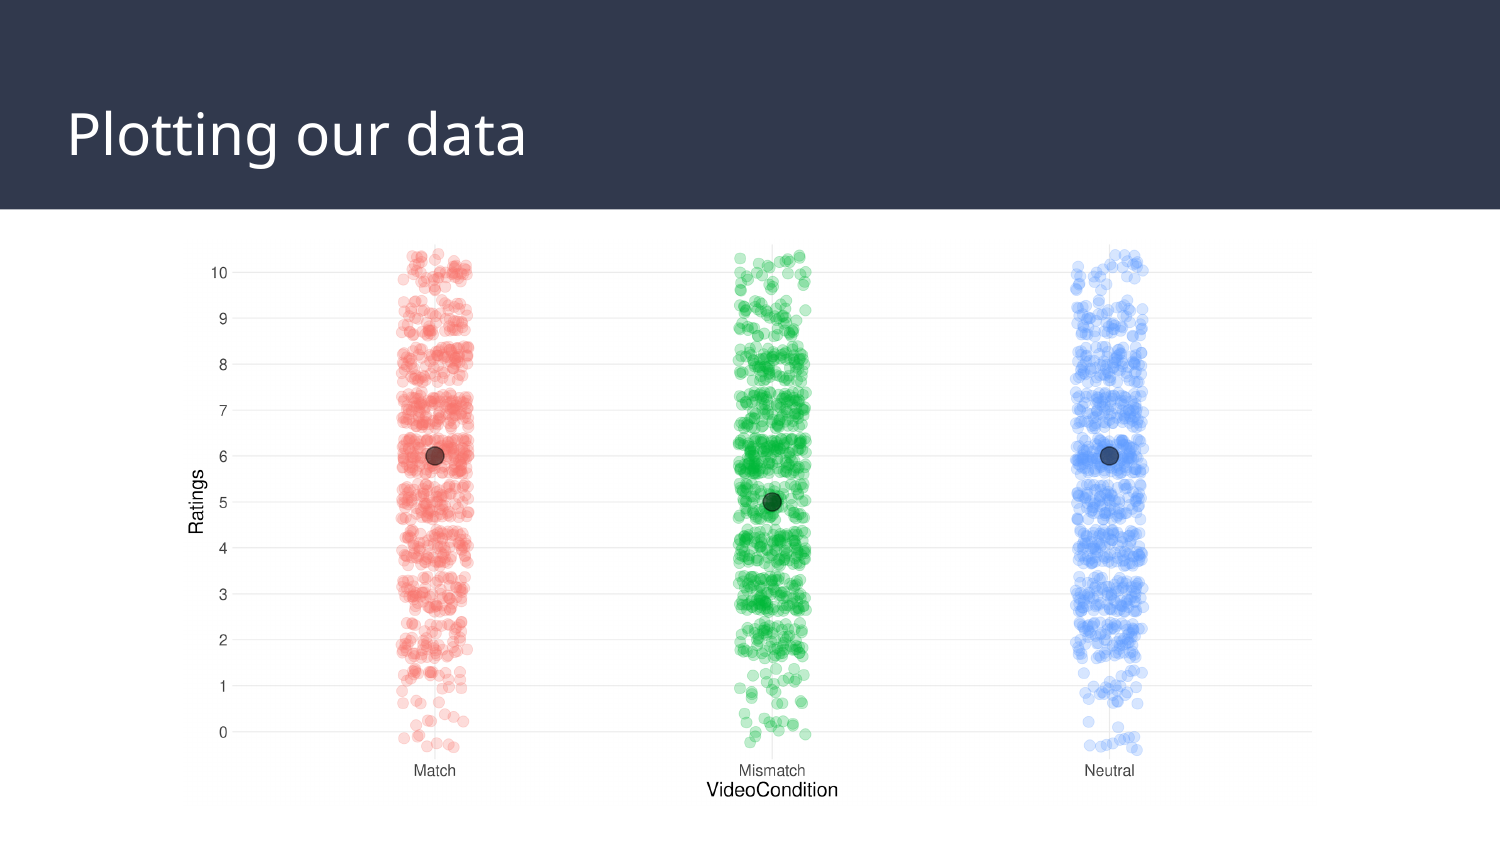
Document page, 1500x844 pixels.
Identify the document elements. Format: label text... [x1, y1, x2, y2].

title Plotting our data [51, 82, 1449, 185]
picture [183, 239, 1317, 806]
